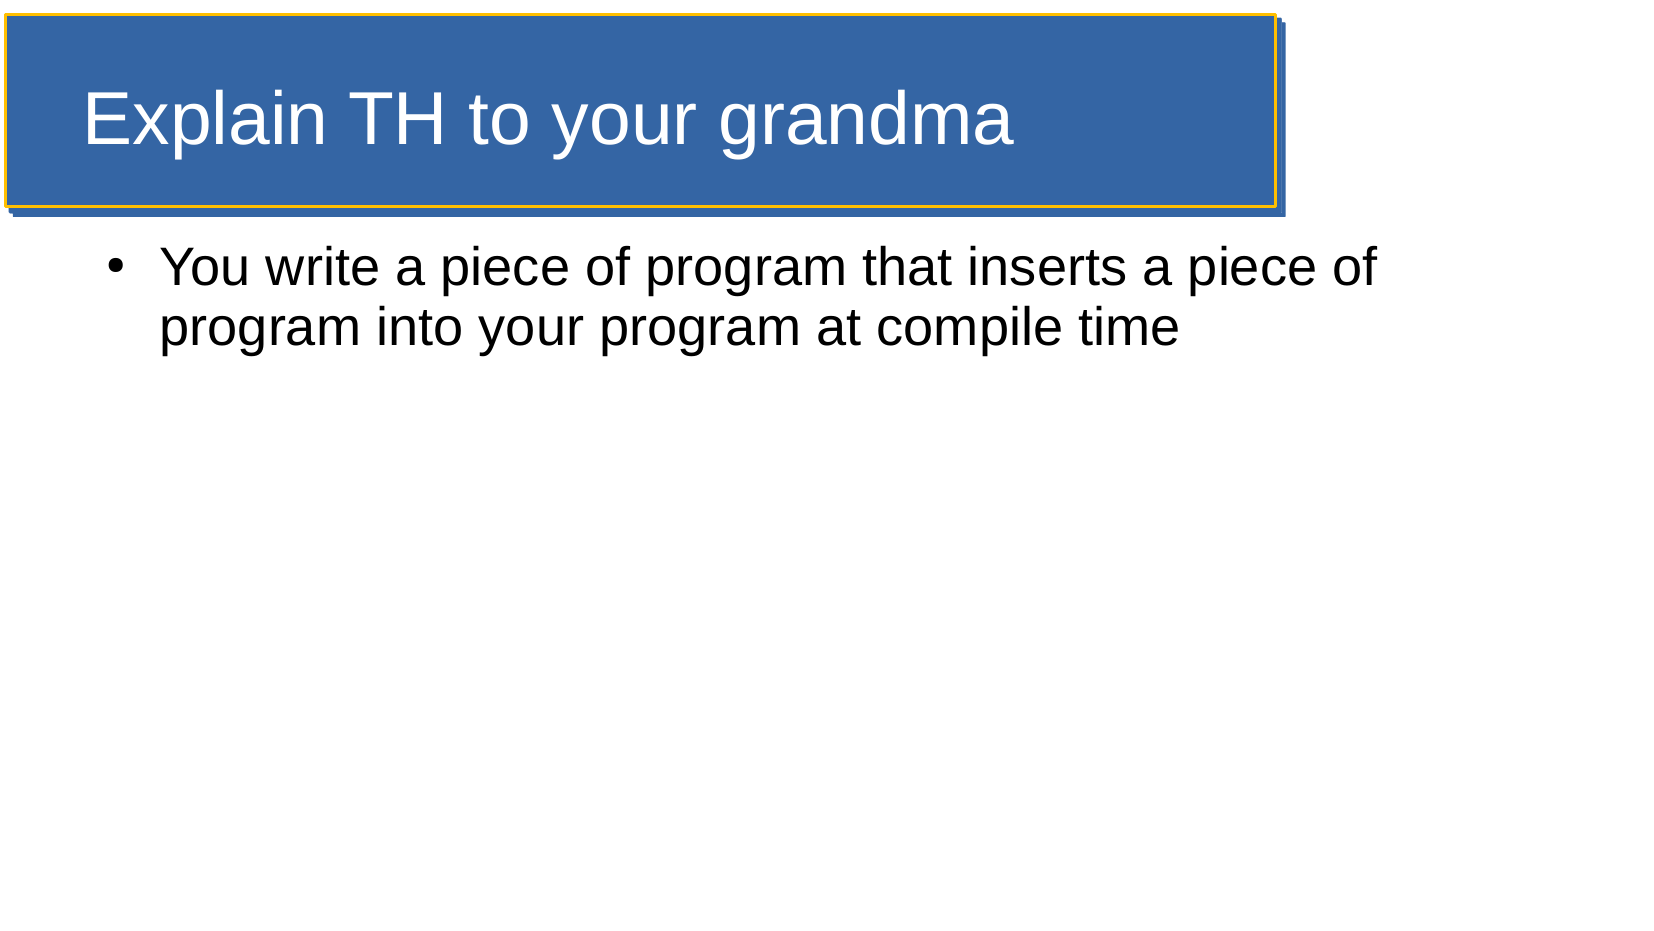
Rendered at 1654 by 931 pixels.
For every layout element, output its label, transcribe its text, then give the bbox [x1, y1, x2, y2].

list You write a piece of program that inserts a piece of program into your program at compile time [88, 236, 1565, 798]
title Explain TH to your grandma [82, 44, 1235, 192]
